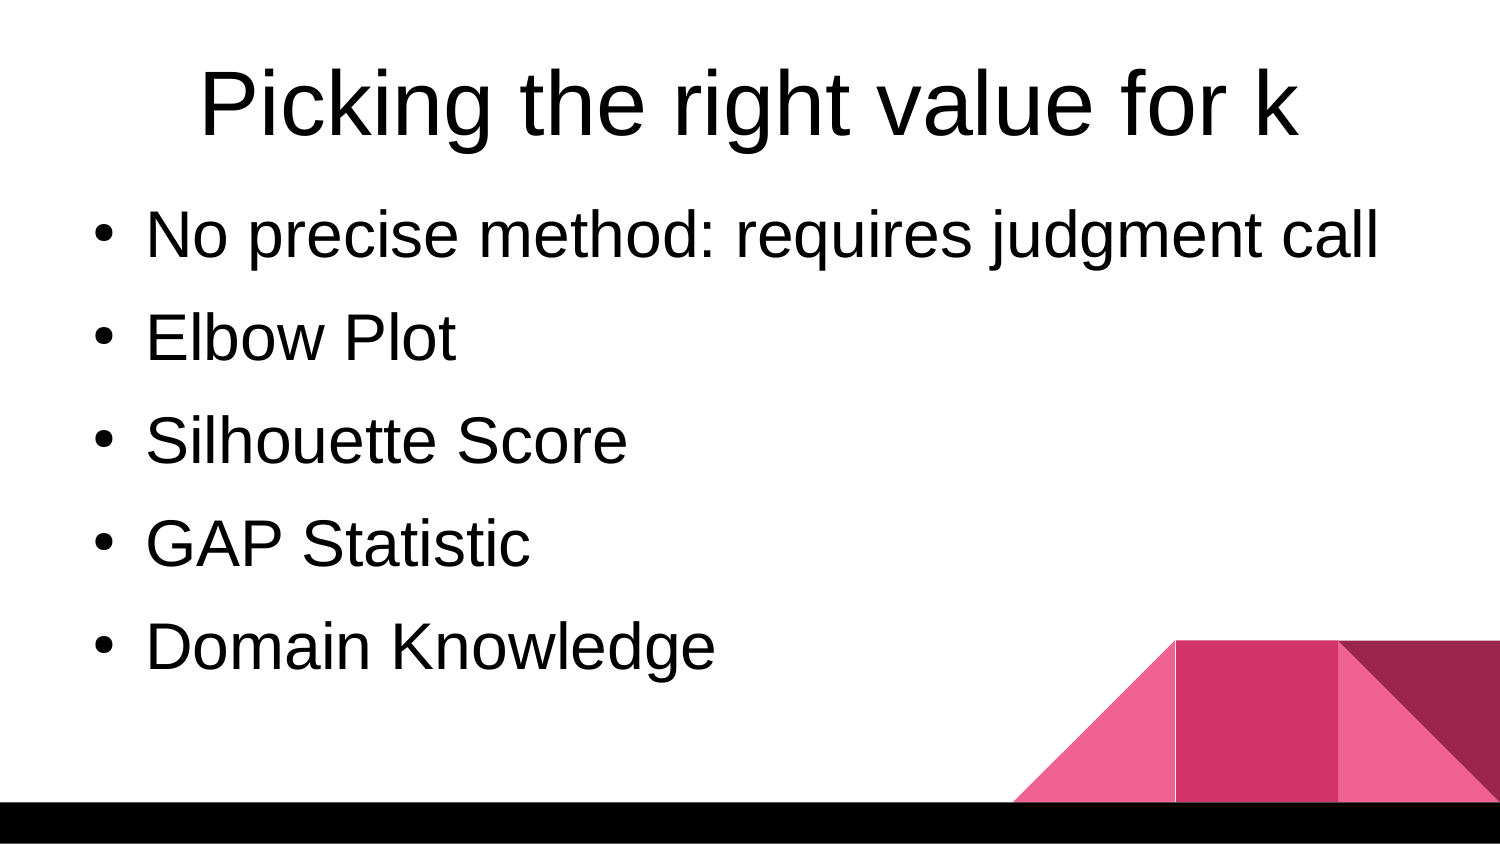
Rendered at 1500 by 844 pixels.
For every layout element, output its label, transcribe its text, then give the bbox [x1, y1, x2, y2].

title Picking the right value for k [75, 33, 1425, 175]
list No precise method: requires judgment call Elbow Plot Silhouette Score GAP Statistic Domain Knowledge [75, 197, 1425, 687]
